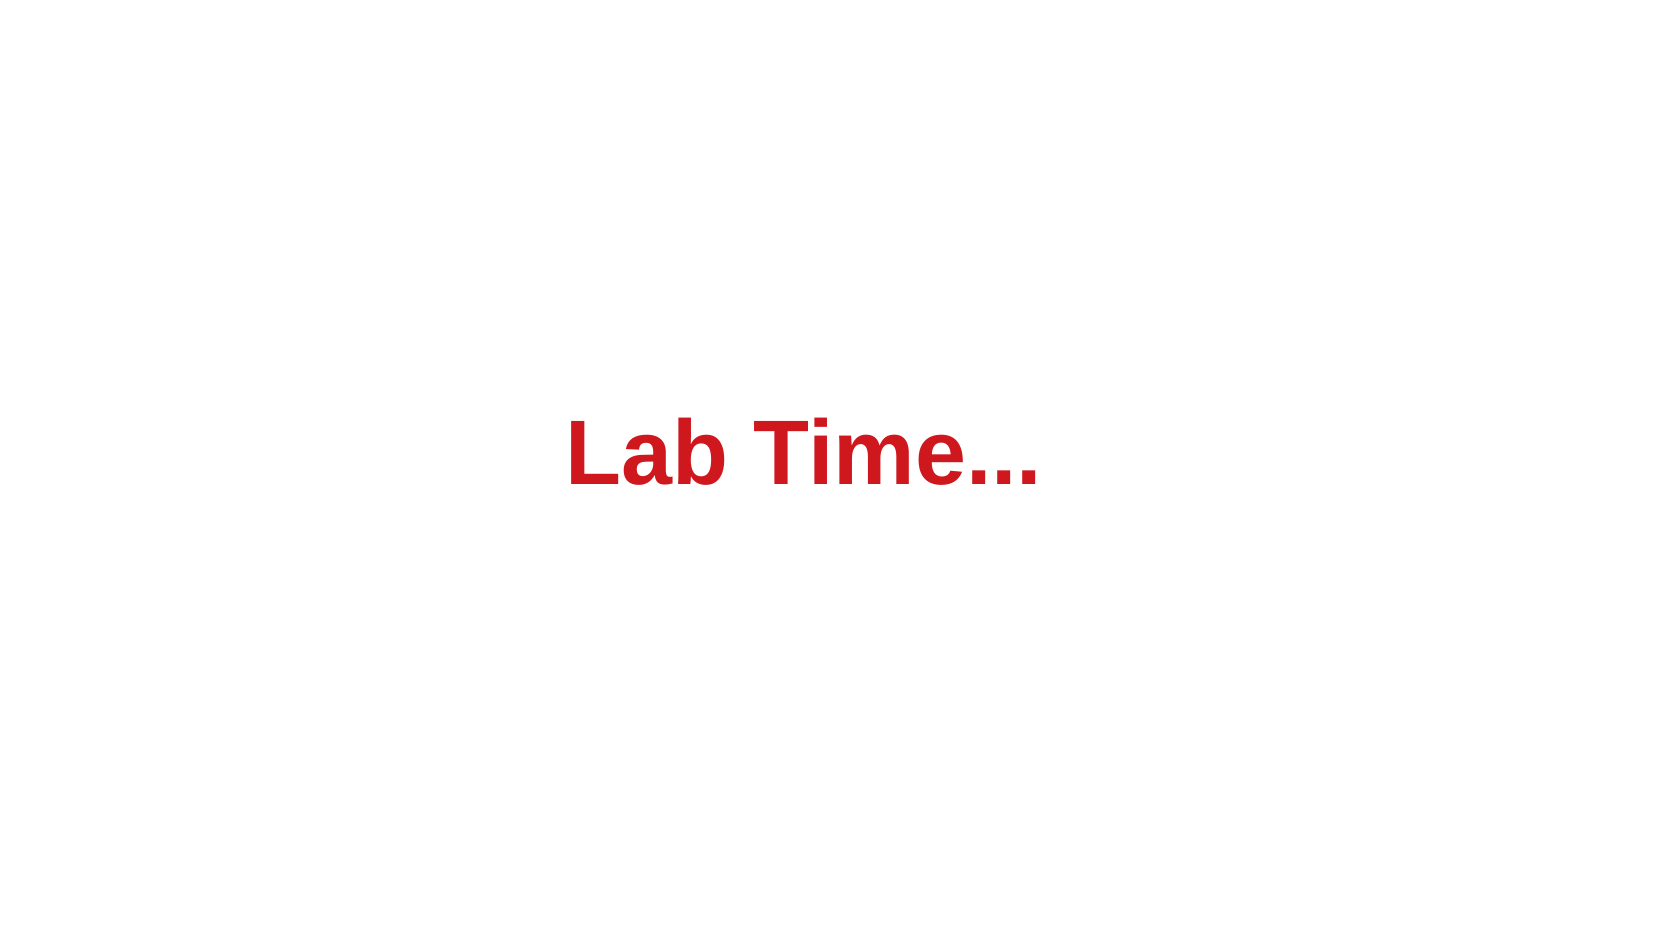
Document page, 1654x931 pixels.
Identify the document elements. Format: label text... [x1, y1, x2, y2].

title Lab Time... [60, 375, 1549, 531]
